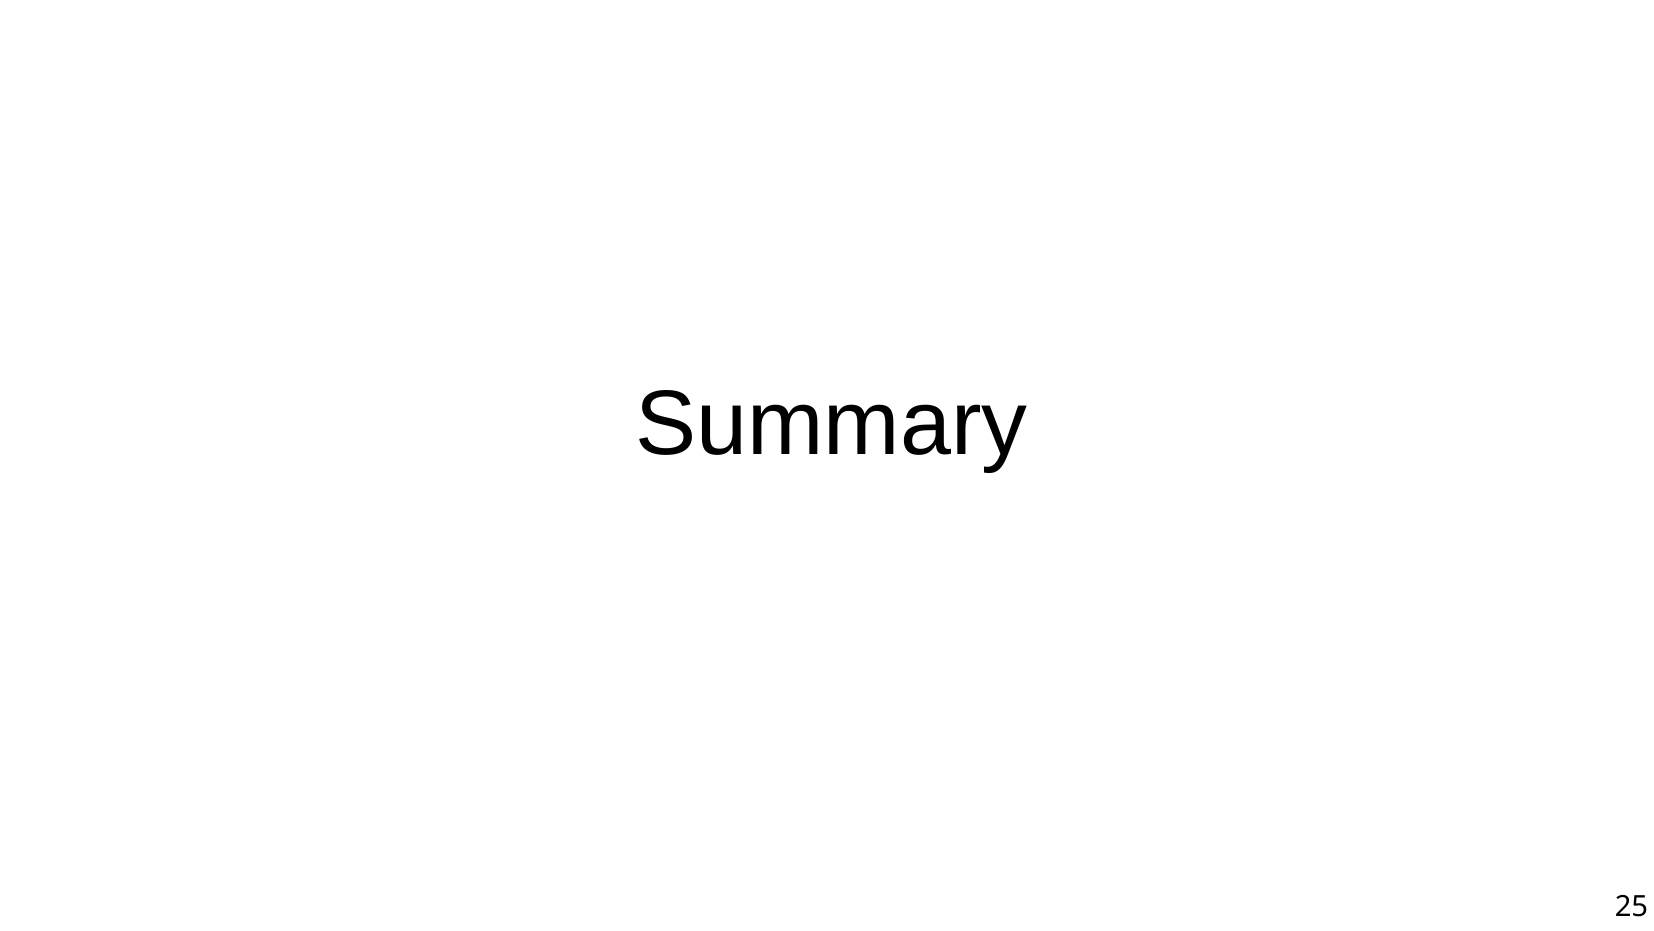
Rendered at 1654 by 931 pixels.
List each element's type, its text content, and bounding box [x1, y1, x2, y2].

title Summary [87, 345, 1576, 501]
